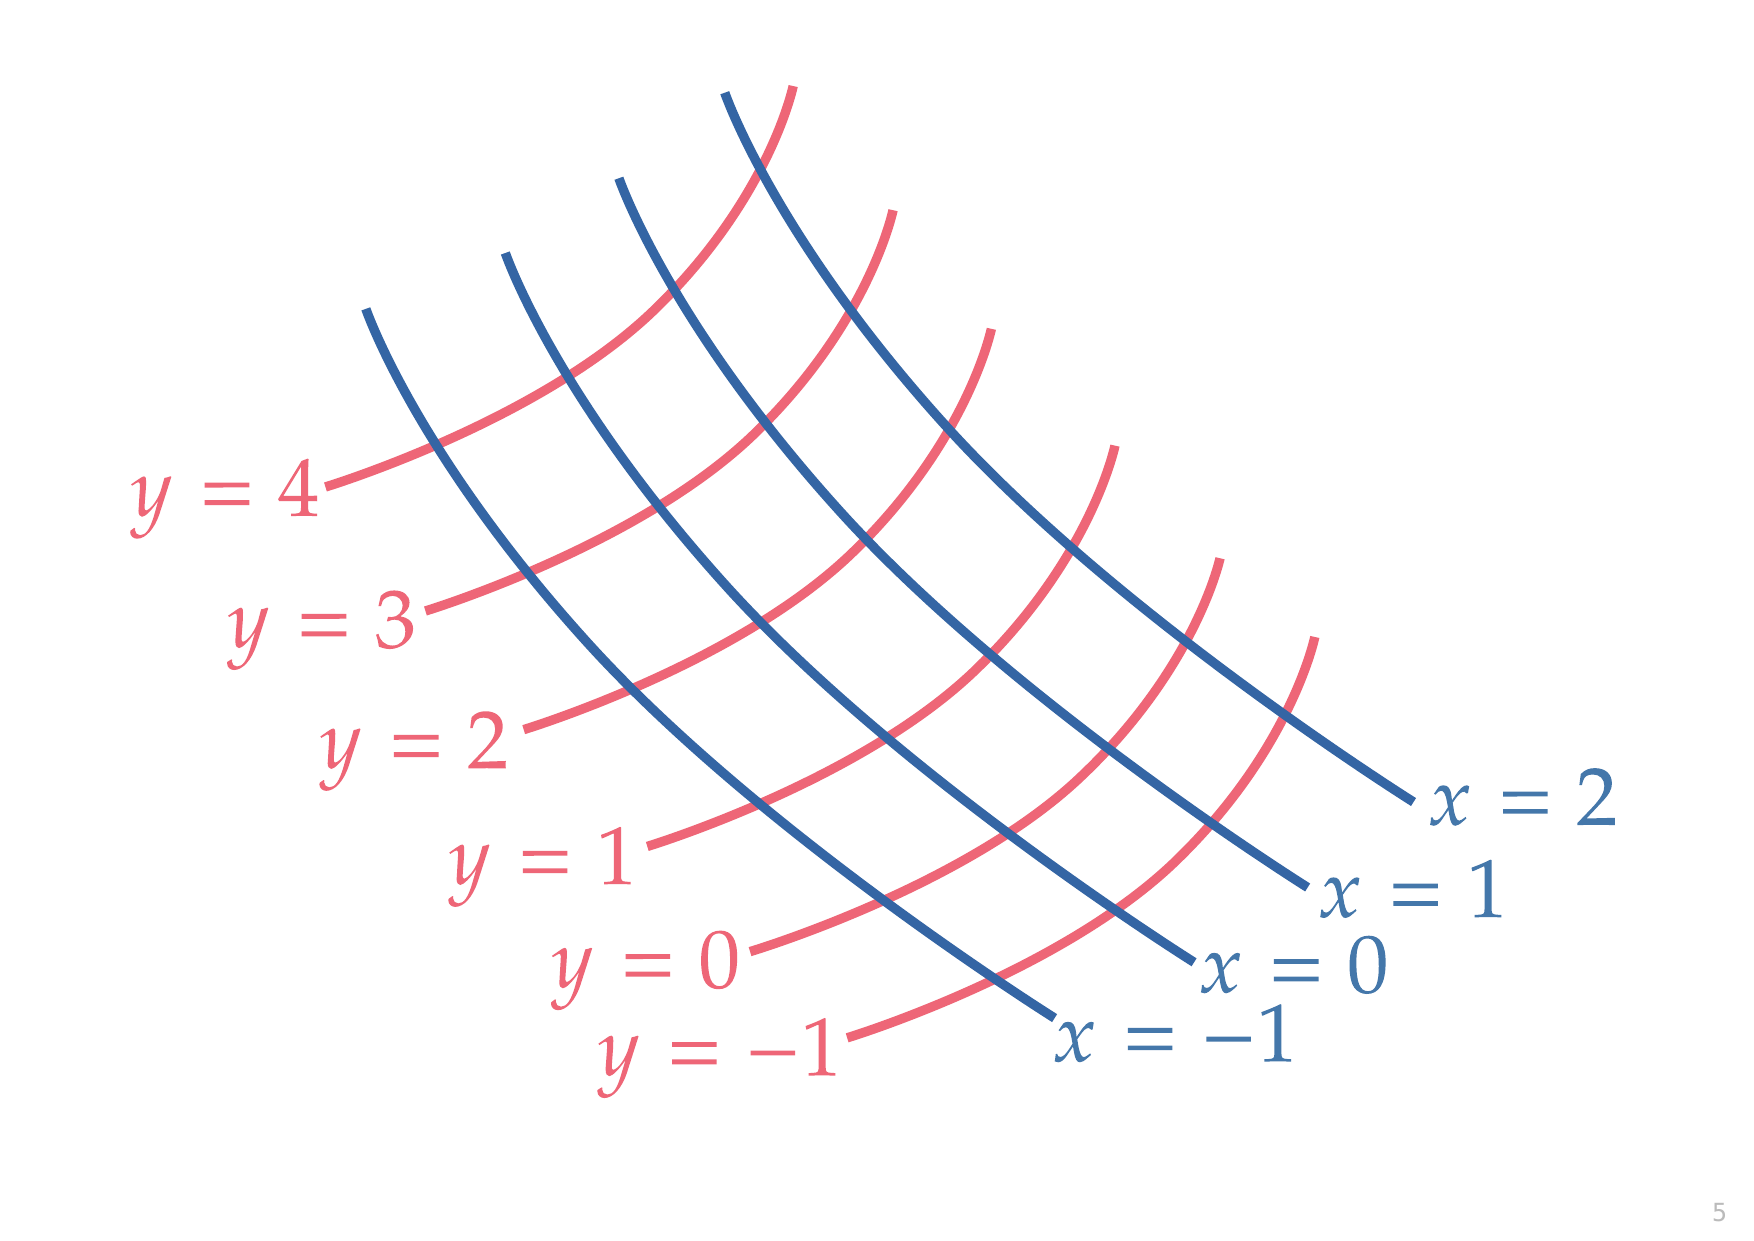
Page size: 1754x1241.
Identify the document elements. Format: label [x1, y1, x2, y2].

text_box [625, 954, 671, 960]
text_box [672, 1059, 717, 1065]
text_box [1393, 883, 1438, 889]
text_box [204, 482, 250, 488]
text_box [1320, 877, 1360, 919]
text_box [597, 1035, 639, 1099]
text_box [1349, 935, 1386, 995]
text_box [1206, 1036, 1251, 1042]
text_box [1577, 768, 1615, 826]
text_box [301, 613, 347, 619]
text_box [601, 826, 631, 885]
text_box [393, 752, 439, 758]
text_box [522, 868, 568, 874]
text_box [468, 711, 506, 769]
text_box [701, 930, 738, 990]
text_box [1430, 785, 1470, 826]
text_box [551, 947, 593, 1011]
text_box [625, 971, 671, 977]
text_box [301, 631, 347, 637]
text_box [278, 458, 318, 517]
text_box [376, 590, 414, 650]
text_box [319, 728, 361, 791]
text_box [448, 844, 490, 907]
text_box [1471, 859, 1502, 918]
text_box [227, 607, 269, 671]
text_box [805, 1017, 836, 1076]
text_box [1127, 1027, 1173, 1033]
text_box [522, 850, 568, 856]
text_box [1273, 959, 1319, 964]
text_box [1503, 791, 1548, 797]
text_box [750, 1050, 796, 1056]
text_box [1503, 809, 1548, 814]
text_box [672, 1042, 717, 1047]
text_box [1273, 976, 1319, 982]
text_box [1261, 1004, 1292, 1062]
text_box [1054, 1021, 1094, 1063]
text_box [1200, 952, 1241, 994]
text_box [1393, 901, 1438, 906]
text_box [393, 734, 439, 740]
text_box [1127, 1045, 1173, 1051]
text_box [130, 476, 172, 539]
text_box [204, 500, 250, 506]
